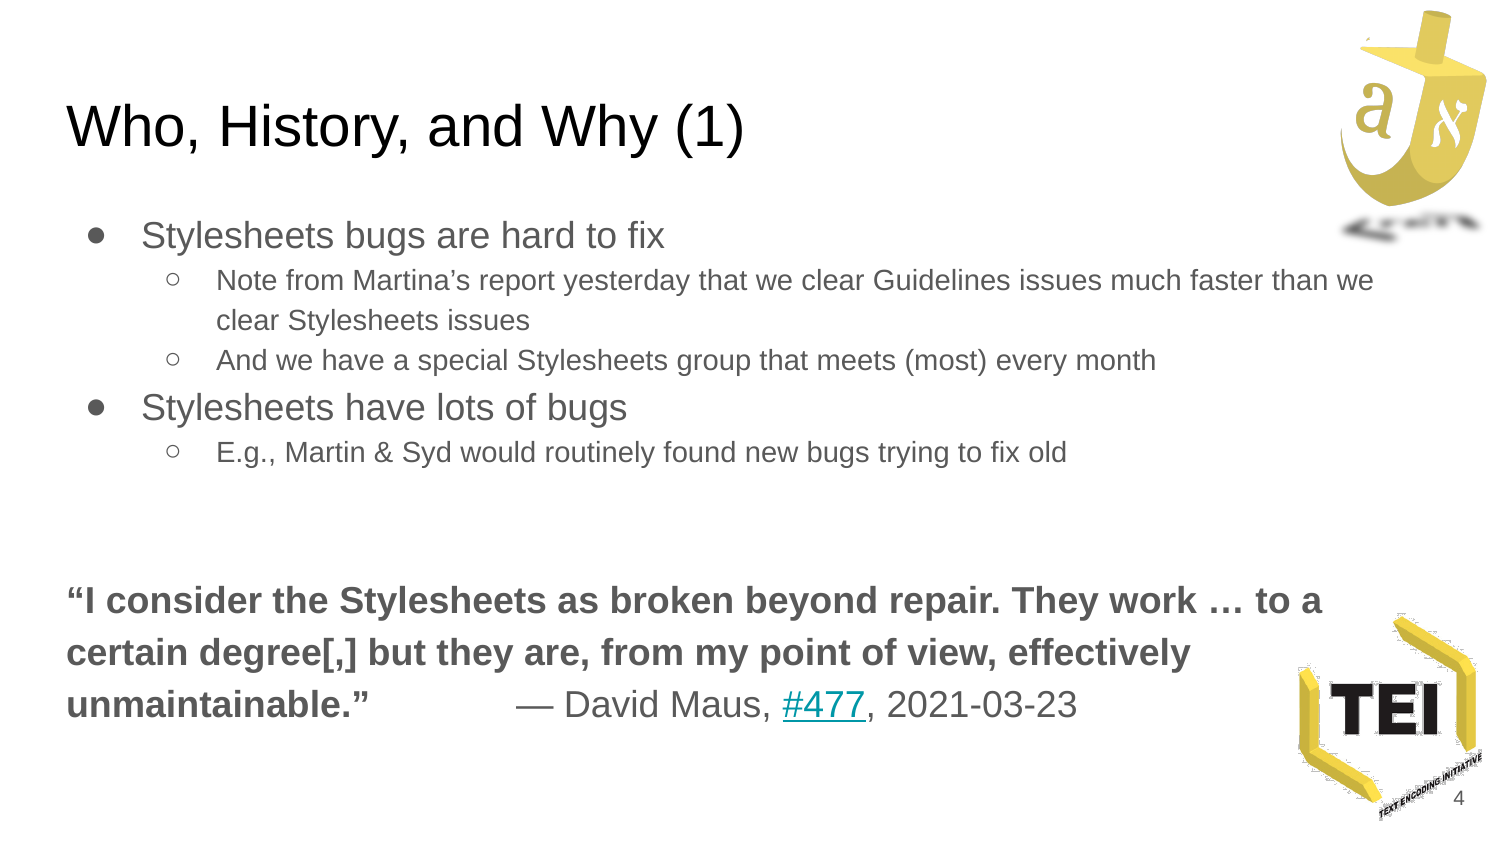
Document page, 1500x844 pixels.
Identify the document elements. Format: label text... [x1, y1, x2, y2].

picture [1324, 0, 1497, 250]
title Who, History, and Why (1) [51, 72, 1449, 167]
picture [1275, 604, 1500, 830]
list Stylesheets bugs are hard to fix Note from Martina’s report yesterday that we clear Guidelines issues much faster than we clear Stylesheets issues And we have a special Stylesheets group that meets (most) every month Stylesheets have lots of bugs E.g., Martin & Syd would routinely found new bugs trying to fix old “I consider the Stylesheets as broken beyond repair. They work … to a certain degree[,] but they are, from my point of view, effectively unmaintainable.” — David Maus, #477, 2021-03-23 [51, 189, 1449, 750]
slide_number <number> [1389, 764, 1480, 830]
